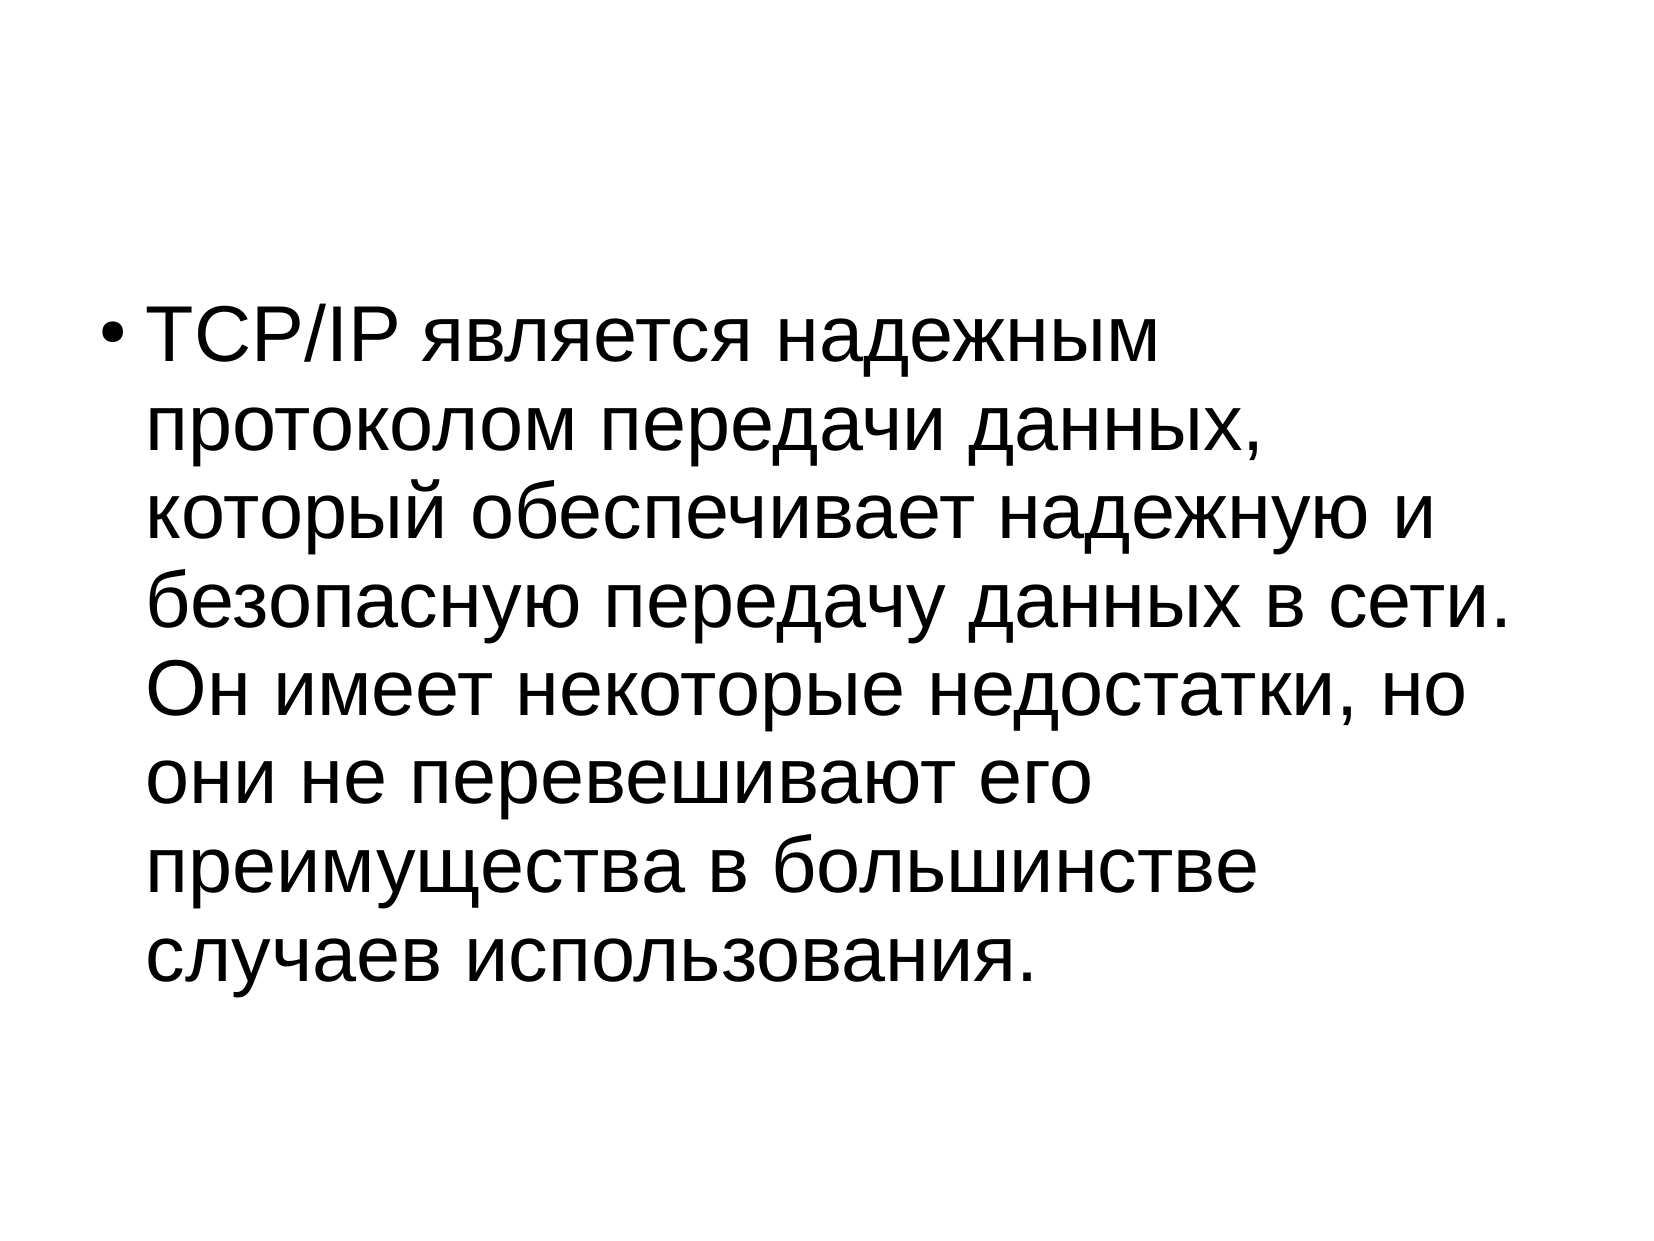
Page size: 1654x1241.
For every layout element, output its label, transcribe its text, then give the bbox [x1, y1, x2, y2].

list TCP/IP является надежным протоколом передачи данных, который обеспечивает надежную и безопасную передачу данных в сети. Он имеет некоторые недостатки, но они не перевешивают его преимущества в большинстве случаев использования. [82, 289, 1571, 1009]
